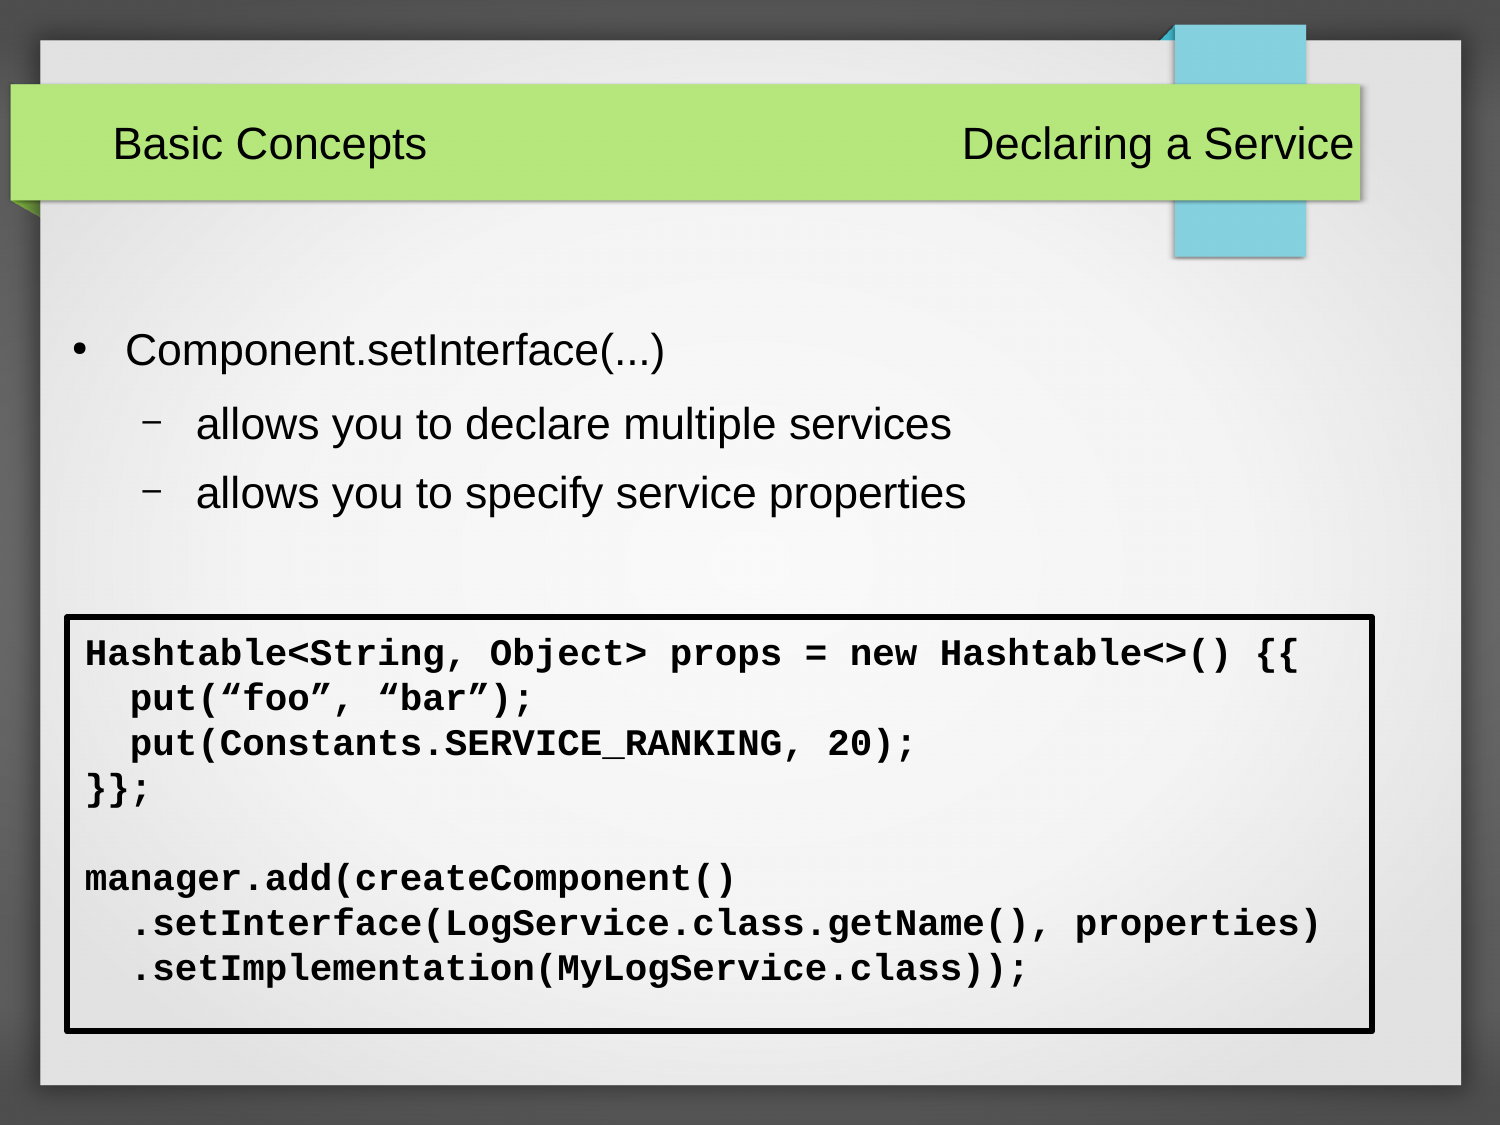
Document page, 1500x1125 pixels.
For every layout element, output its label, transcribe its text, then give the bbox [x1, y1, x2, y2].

title Basic Concepts Declaring a Service [112, 49, 1388, 238]
picture [0, 0, 1500, 1125]
text_box Hashtable<String, Object> props = new Hashtable<>() {{ put(“foo”, “bar”); put(Constants.SERVICE_RANKING, 20); }}; manager.add(createComponent() .setInterface(LogService.class.getName(), properties) .setImplementation(MyLogService.class)); [67, 617, 1372, 1032]
list Component.setInterface(...) allows you to declare multiple services allows you to specify service properties [54, 324, 1425, 557]
